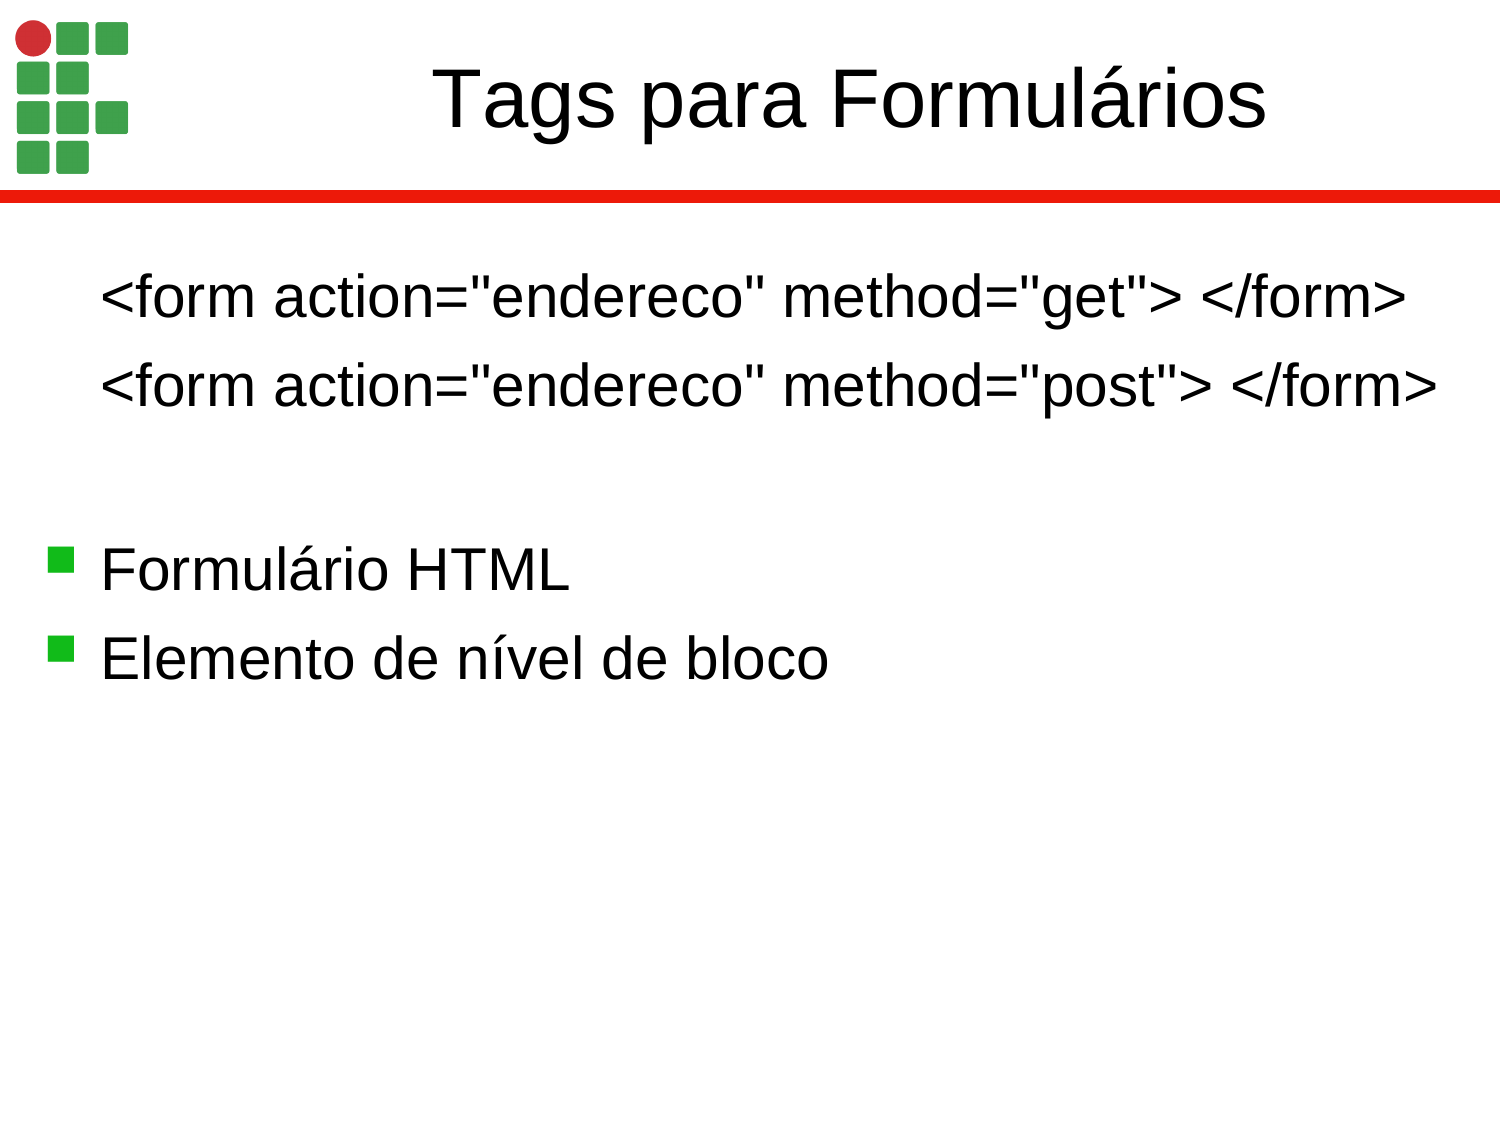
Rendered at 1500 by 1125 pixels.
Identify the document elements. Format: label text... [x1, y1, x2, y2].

picture [14, 16, 130, 178]
title Tags para Formulários [230, 0, 1471, 202]
list <form action="endereco" method="get"> </form> <form action="endereco" method="post"> </form> Formulário HTML Elemento de nível de bloco [29, 207, 1471, 1087]
